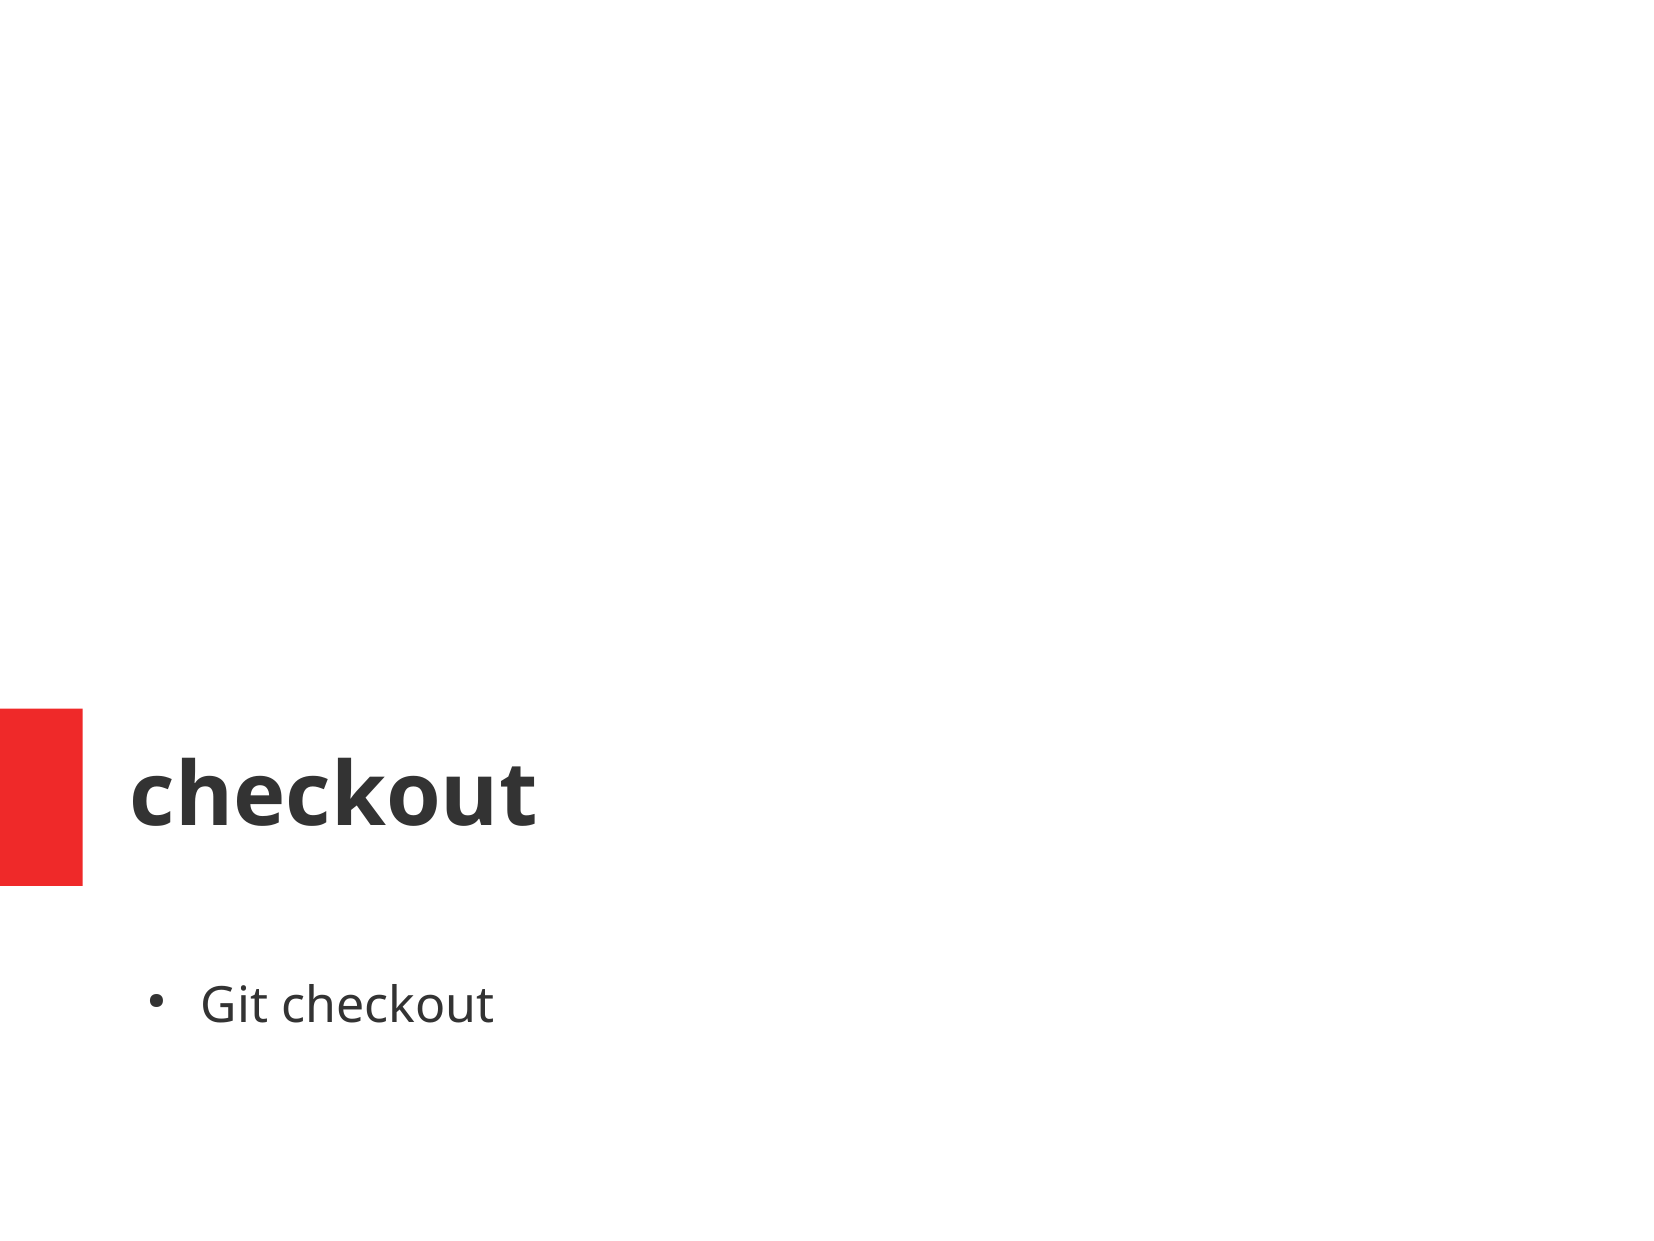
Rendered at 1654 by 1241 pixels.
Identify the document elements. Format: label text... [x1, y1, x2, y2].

title checkout [129, 673, 1536, 910]
list Git checkout [129, 968, 1536, 1241]
